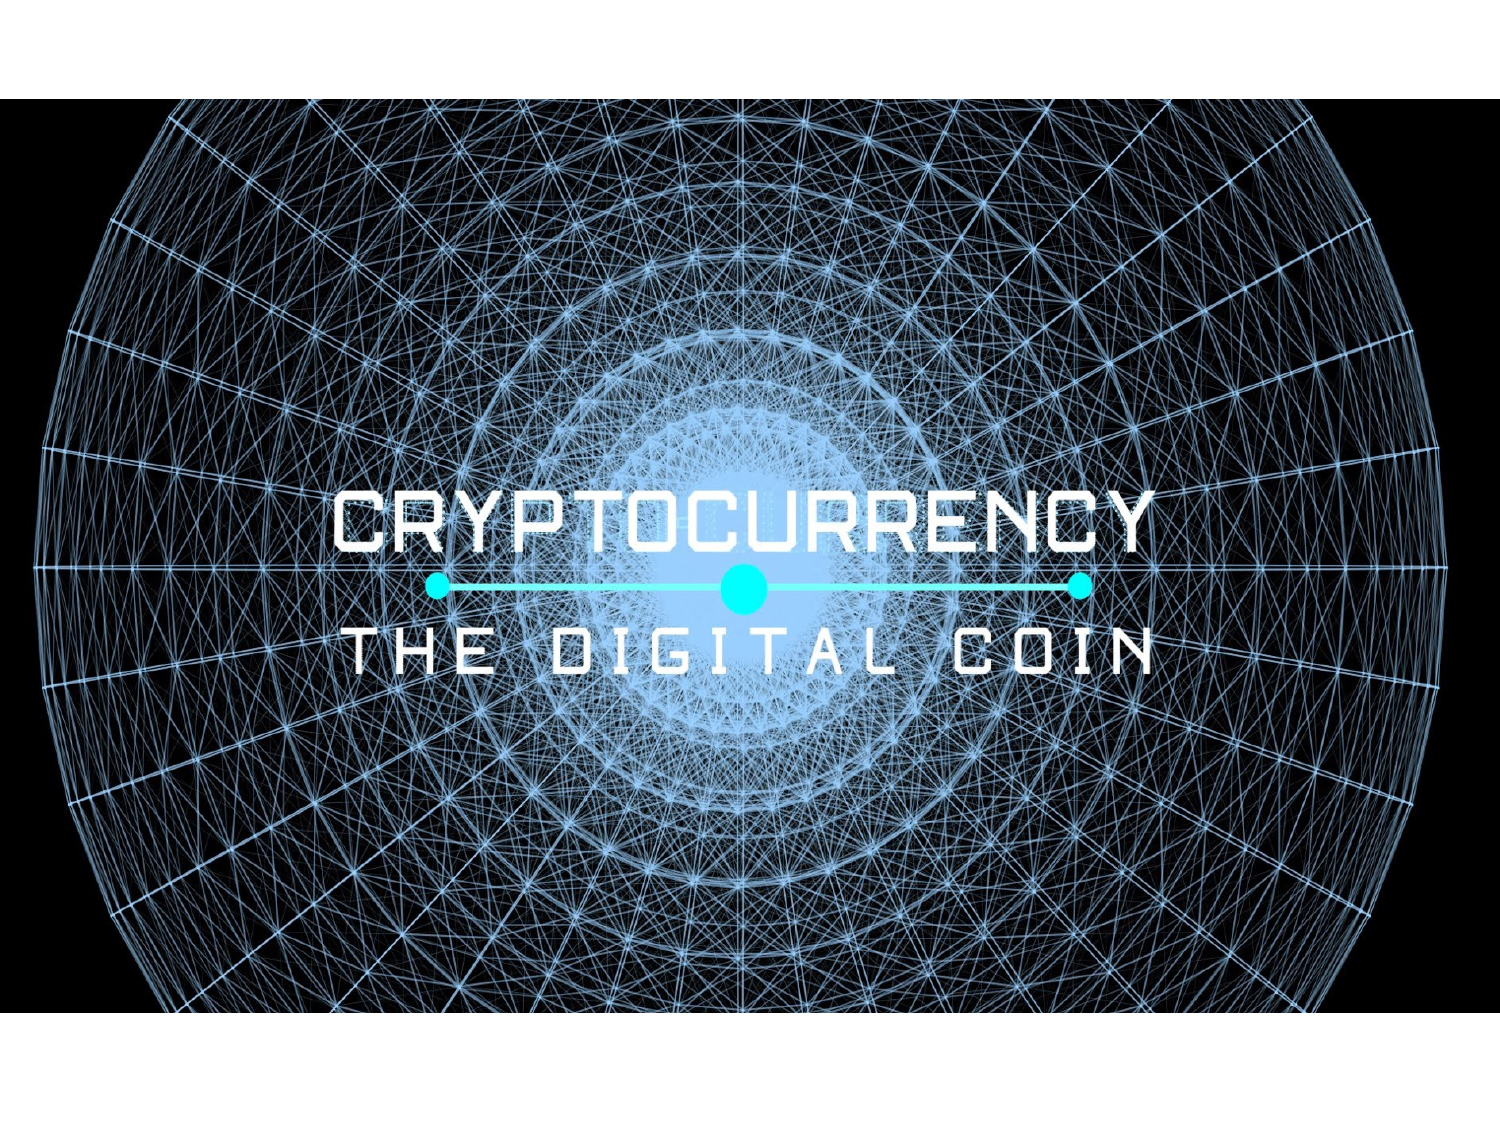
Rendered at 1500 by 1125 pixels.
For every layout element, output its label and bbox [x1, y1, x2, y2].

picture [0, 99, 1500, 1013]
